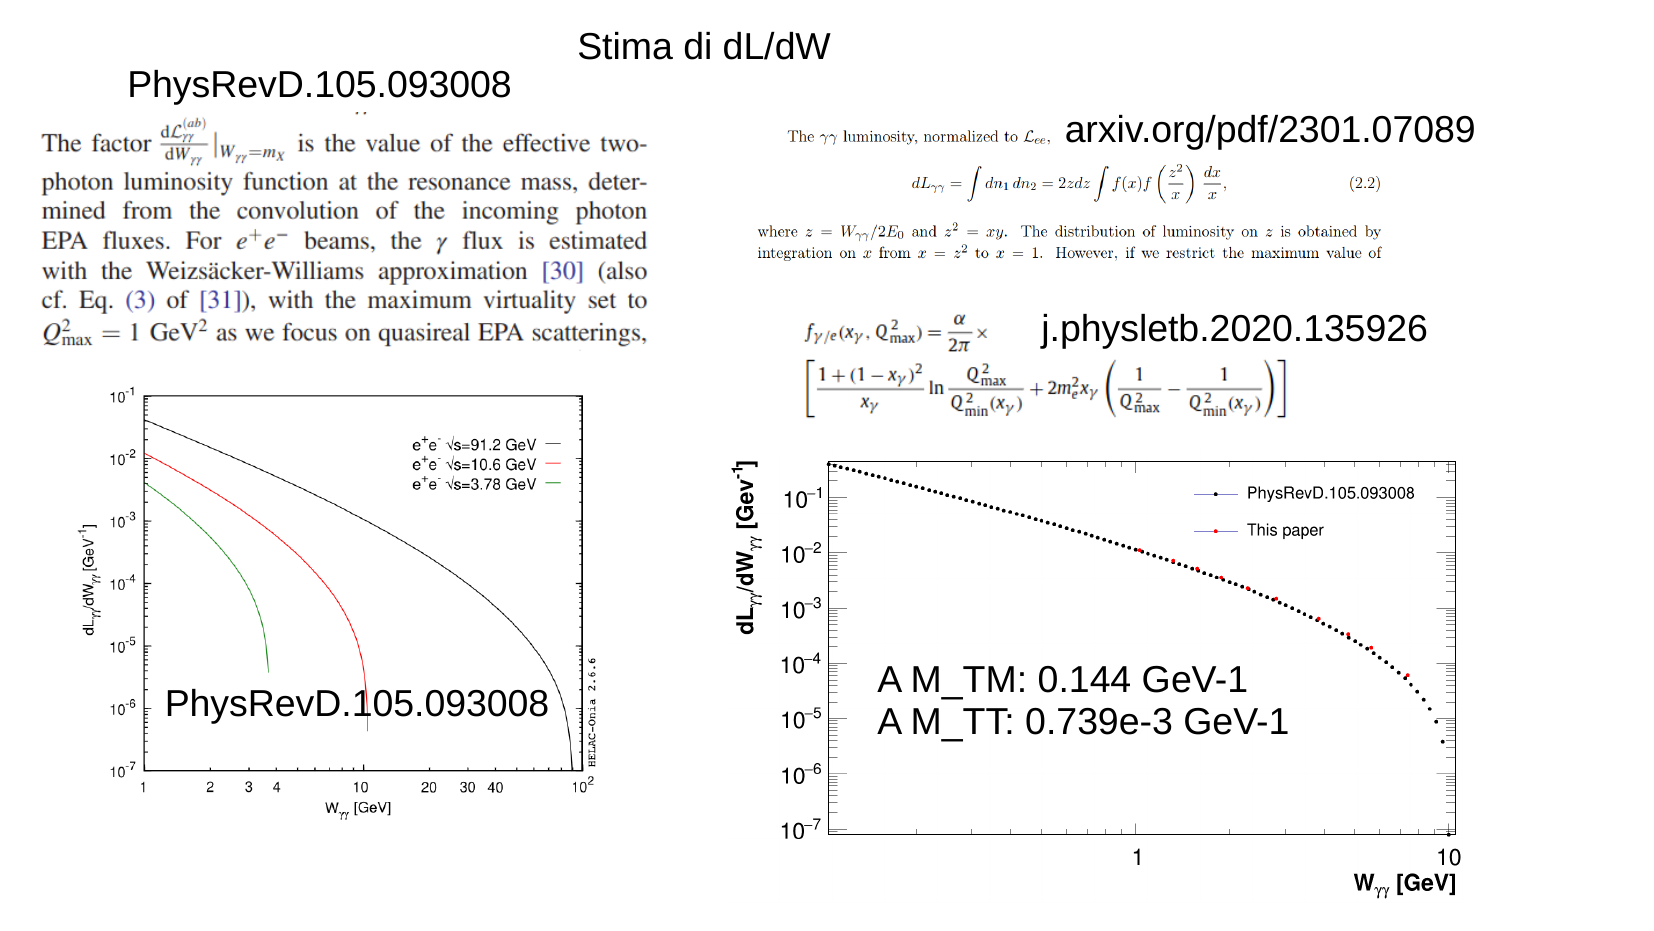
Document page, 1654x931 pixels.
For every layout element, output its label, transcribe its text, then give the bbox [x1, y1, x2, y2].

text_box Stima di dL/dW [562, 18, 1613, 76]
text_box A M_TM: 0.144 GeV-1 A M_TT: 0.739e-3 GeV-1 [862, 651, 1313, 751]
picture [787, 299, 1289, 427]
text_box j.physletb.2020.135926 [1026, 300, 1515, 357]
text_box PhysRevD.105.093008 [112, 55, 601, 113]
picture [750, 123, 1388, 263]
picture [727, 449, 1463, 903]
text_box PhysRevD.105.093008 [150, 675, 638, 732]
picture [37, 112, 664, 351]
text_box arxiv.org/pdf/2301.07089 [1050, 100, 1576, 200]
picture [75, 380, 601, 826]
